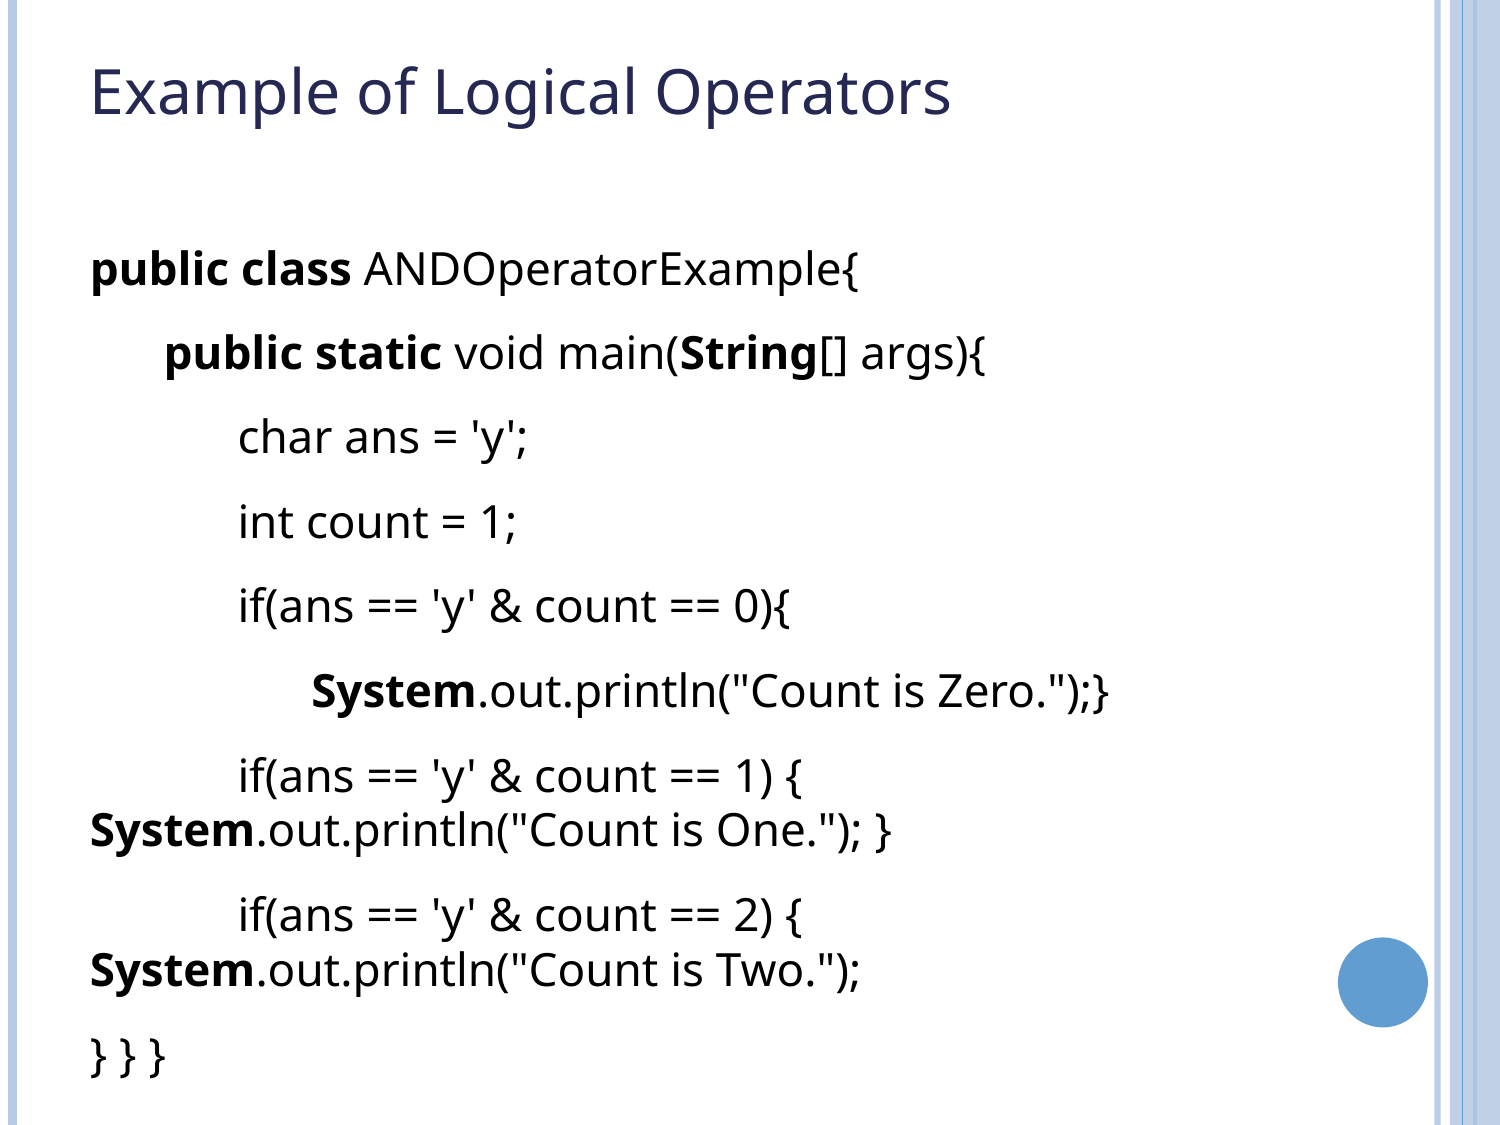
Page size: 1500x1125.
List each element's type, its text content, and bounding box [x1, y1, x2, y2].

list public class ANDOperatorExample{ public static void main(String[] args){ char ans = 'y'; int count = 1; if(ans == 'y' & count == 0){ System.out.println("Count is Zero.");} if(ans == 'y' & count == 1) { System.out.println("Count is One."); } if(ans == 'y' & count == 2) { System.out.println("Count is Two."); } } } [75, 231, 1459, 1035]
title Example of Logical Operators [75, 45, 1300, 231]
